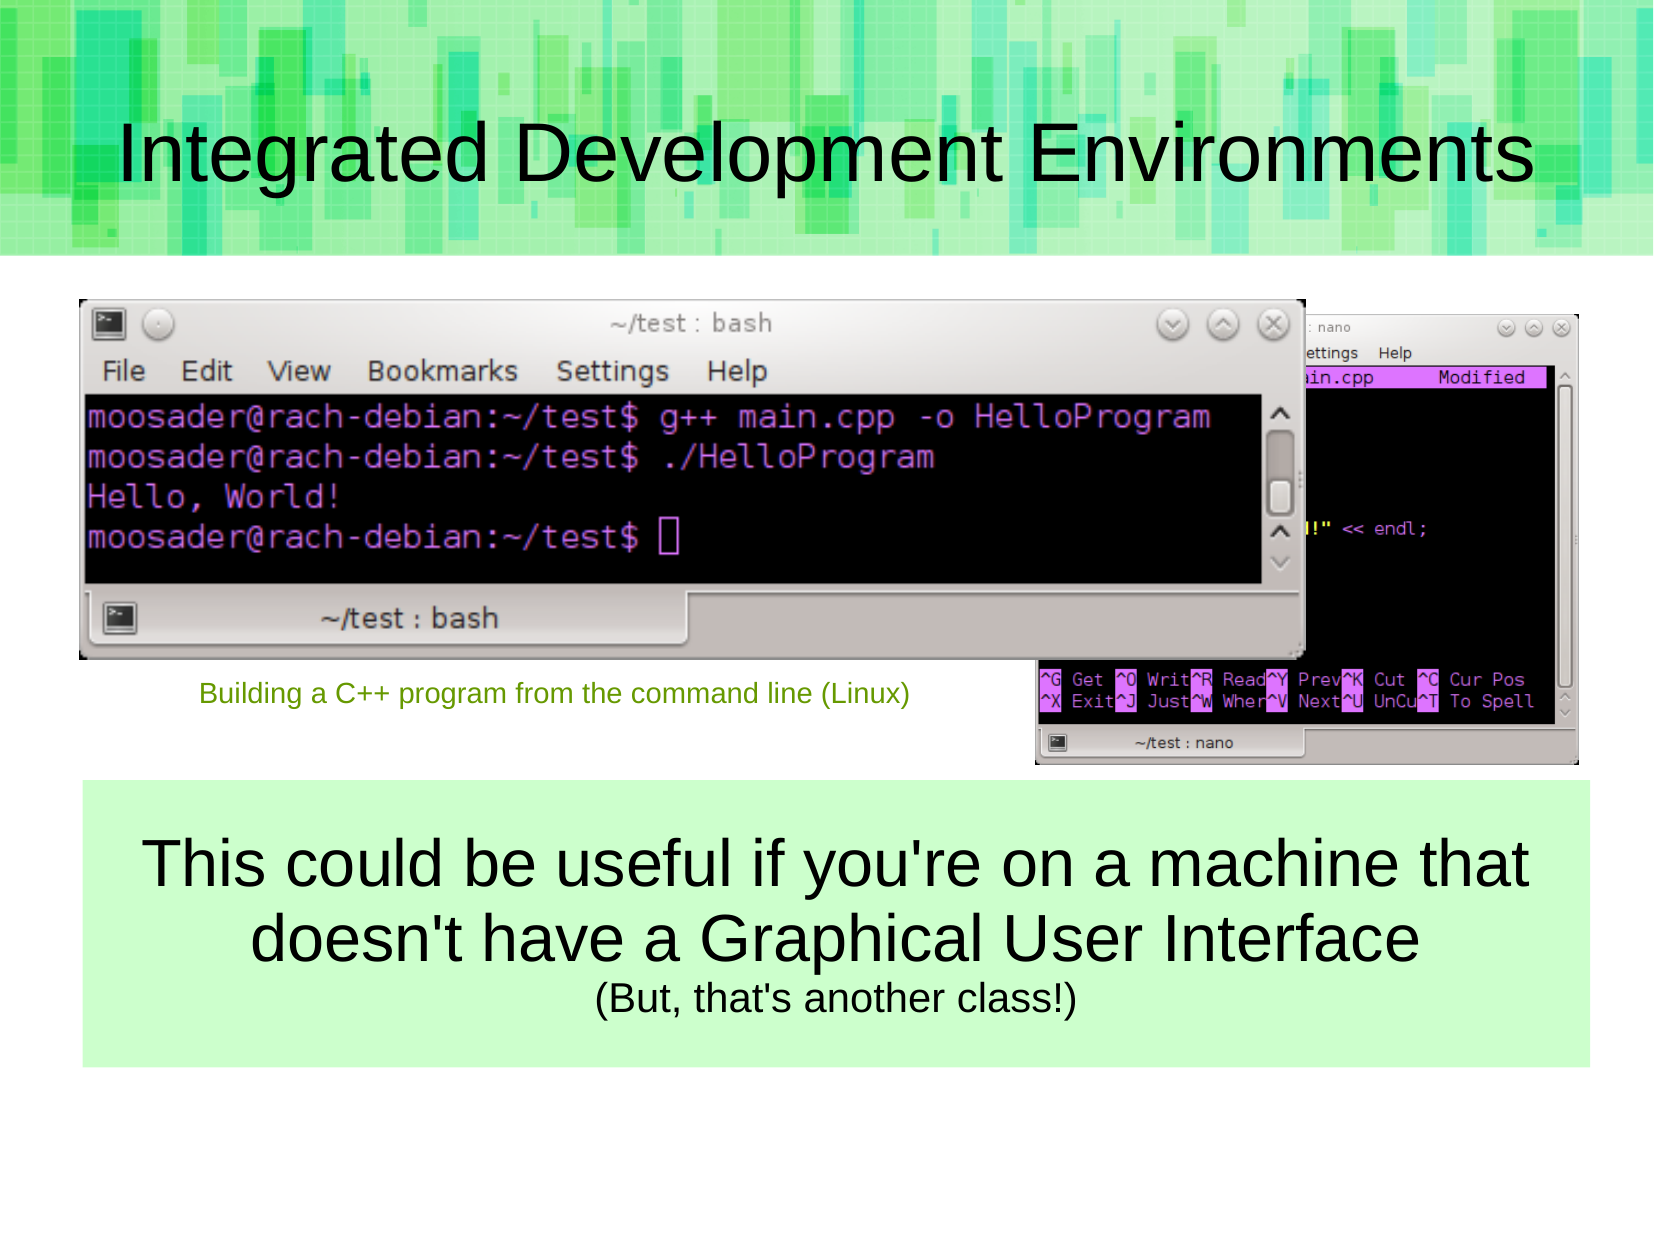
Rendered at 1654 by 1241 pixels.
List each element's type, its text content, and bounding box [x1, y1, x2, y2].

text_box Building a C++ program from the command line (Linux) [120, 669, 991, 718]
subtitle This could be useful if you're on a machine that doesn't have a Graphical User Interface (But, that's another class!) [82, 780, 1591, 1068]
title Integrated Development Environments [82, 49, 1571, 257]
picture [0, 0, 1654, 1241]
